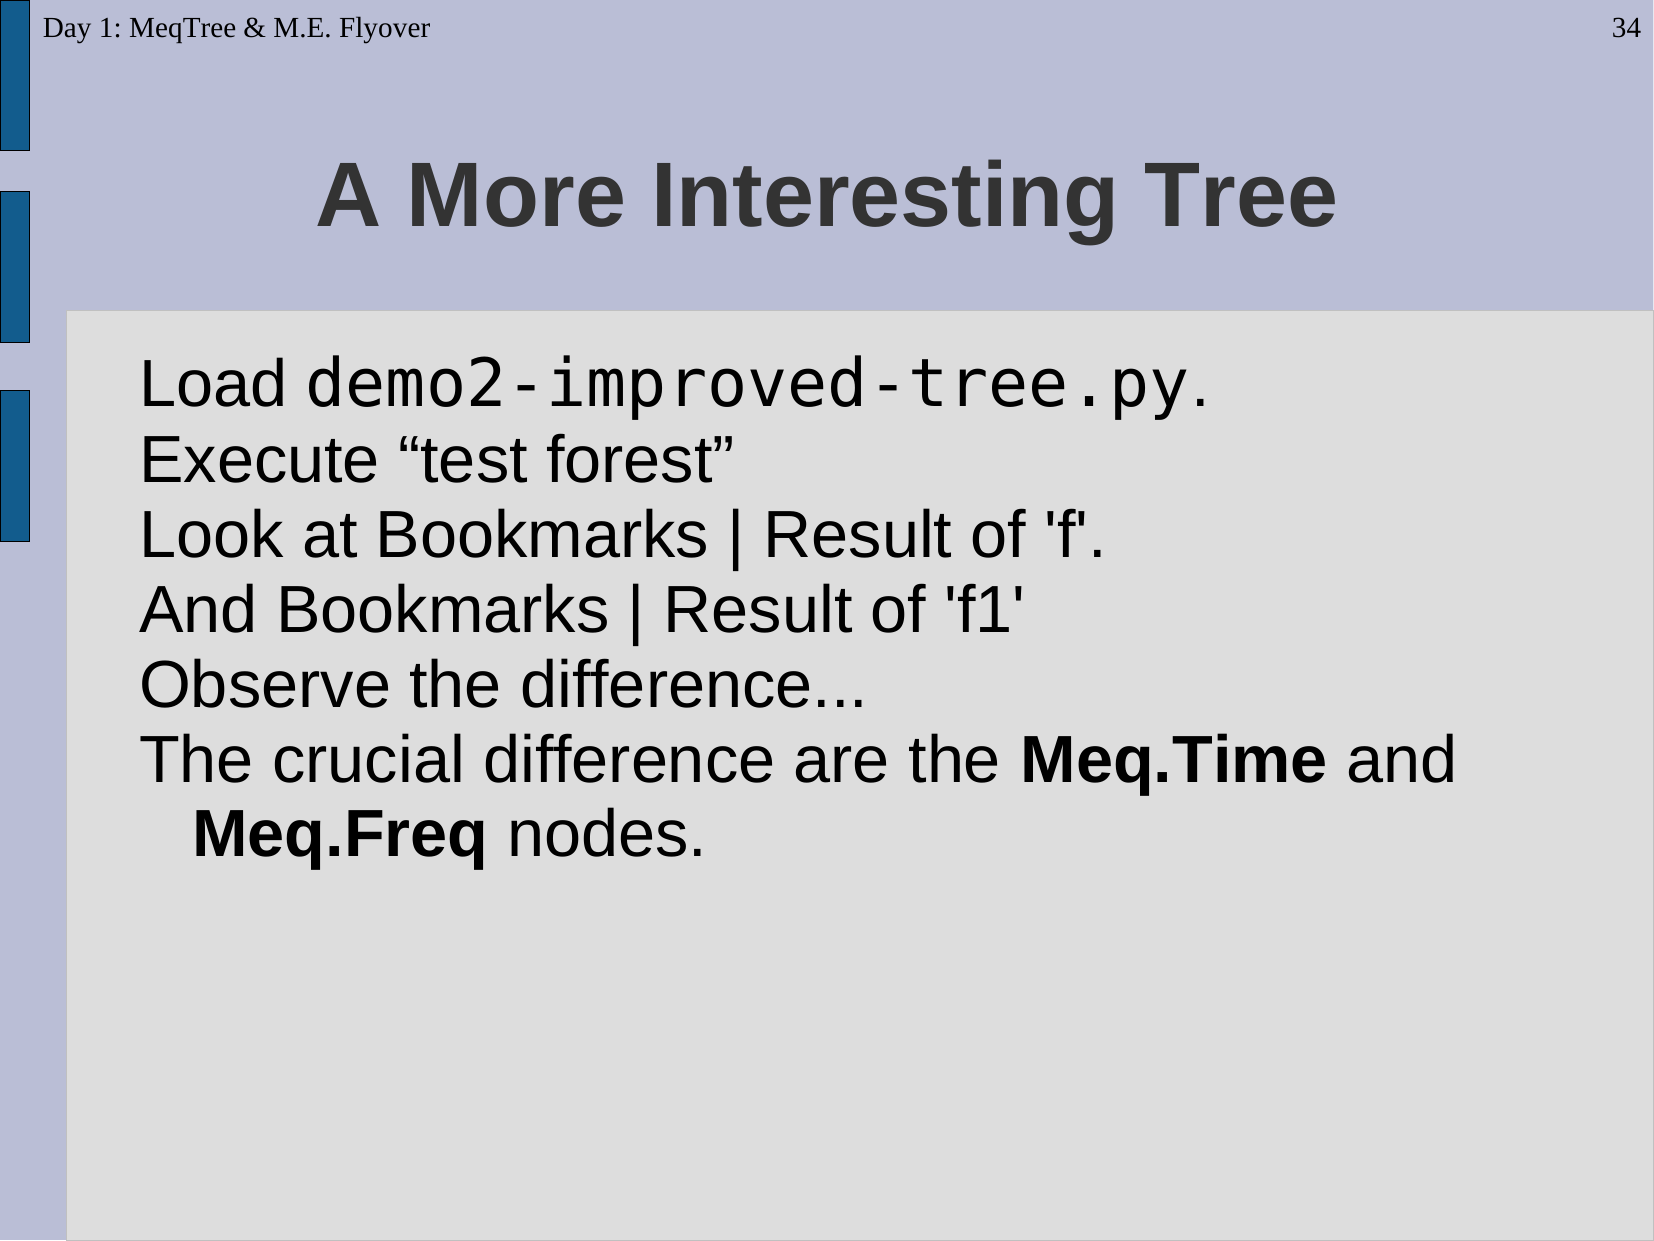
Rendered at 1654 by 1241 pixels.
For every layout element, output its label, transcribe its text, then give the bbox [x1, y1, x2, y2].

title A More Interesting Tree [121, 91, 1534, 299]
list Load demo2-improved-tree.py. Execute “test forest” Look at Bookmarks | Result of 'f'. And Bookmarks | Result of 'f1' Observe the difference... The crucial difference are the Meq.Time and Meq.Freq nodes. [121, 344, 1534, 1127]
